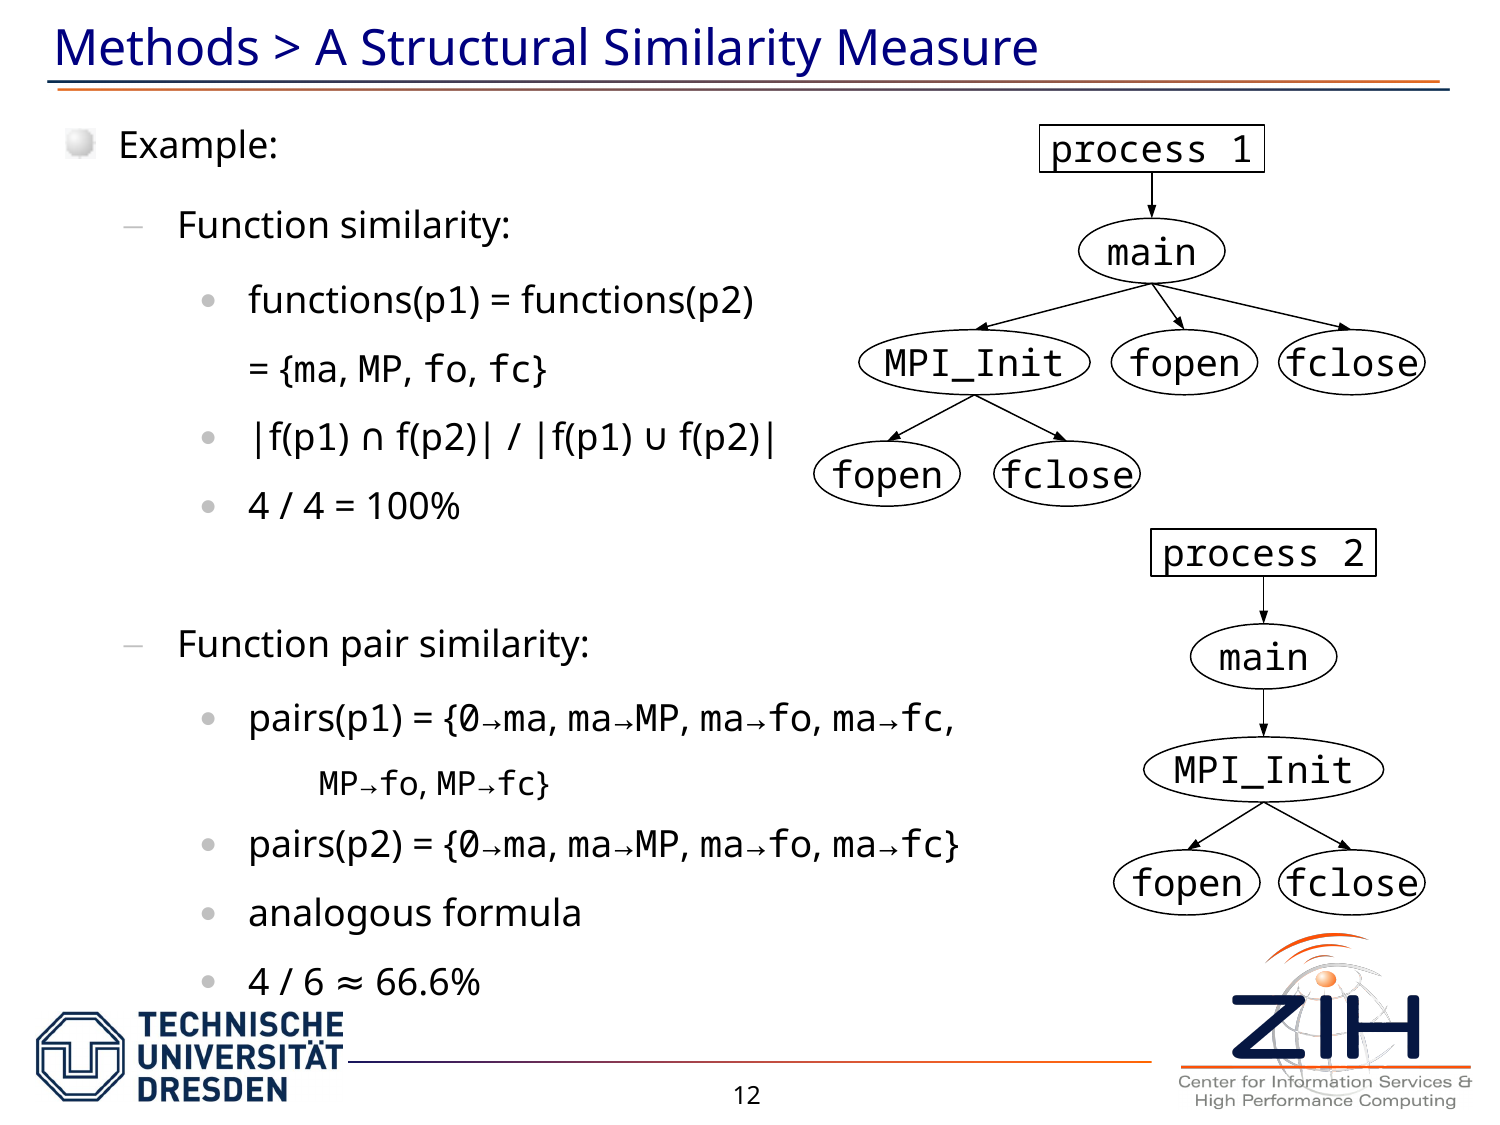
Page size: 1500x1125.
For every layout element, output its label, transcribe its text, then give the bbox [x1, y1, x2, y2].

text_box fclose [1278, 329, 1426, 395]
text_box main [1190, 623, 1337, 689]
text_box fopen [1113, 849, 1261, 916]
list Example: Function similarity: functions(p1) = functions(p2) = {ma, MP, fo, fc} |f(p1) ∩ f(p2)| / |f(p1) ∪ f(p2)| 4 / 4 = 100% Function pair similarity: pairs(p1) = {0→ma, ma→MP, ma→fo, ma→fc, MP→fo, MP→fc} pairs(p2) = {0→ma, ma→MP, ma→fo, ma→fc} analogous formula 4 / 6 ≈ 66.6% [1187, 804, 1351, 916]
text_box process 2 [1151, 529, 1377, 576]
picture [1178, 933, 1473, 1110]
text_box MPI_Init [1143, 736, 1384, 803]
picture [47, 80, 1450, 91]
list Example: Function similarity: functions(p1) = functions(p2) = {ma, MP, fo, fc} |f(p1) ∩ f(p2)| / |f(p1) ∪ f(p2)| 4 / 4 = 100% Function pair similarity: pairs(p1) = {0→ma, ma→MP, ma→fo, ma→fc, MP→fo, MP→fc} pairs(p2) = {0→ma, ma→MP, ma→fo, ma→fc} analogous formula 4 / 6 ≈ 66.6% [29, 118, 1418, 916]
text_box fopen [1111, 329, 1258, 395]
text_box process 1 [1039, 124, 1265, 172]
title Methods > A Structural Similarity Measure [53, 12, 1453, 81]
text_box fopen [813, 441, 961, 507]
text_box fclose [1278, 849, 1426, 916]
text_box MPI_Init [858, 329, 1091, 395]
text_box main [1078, 218, 1226, 284]
text_box fclose [993, 441, 1141, 507]
picture [35, 1011, 343, 1102]
